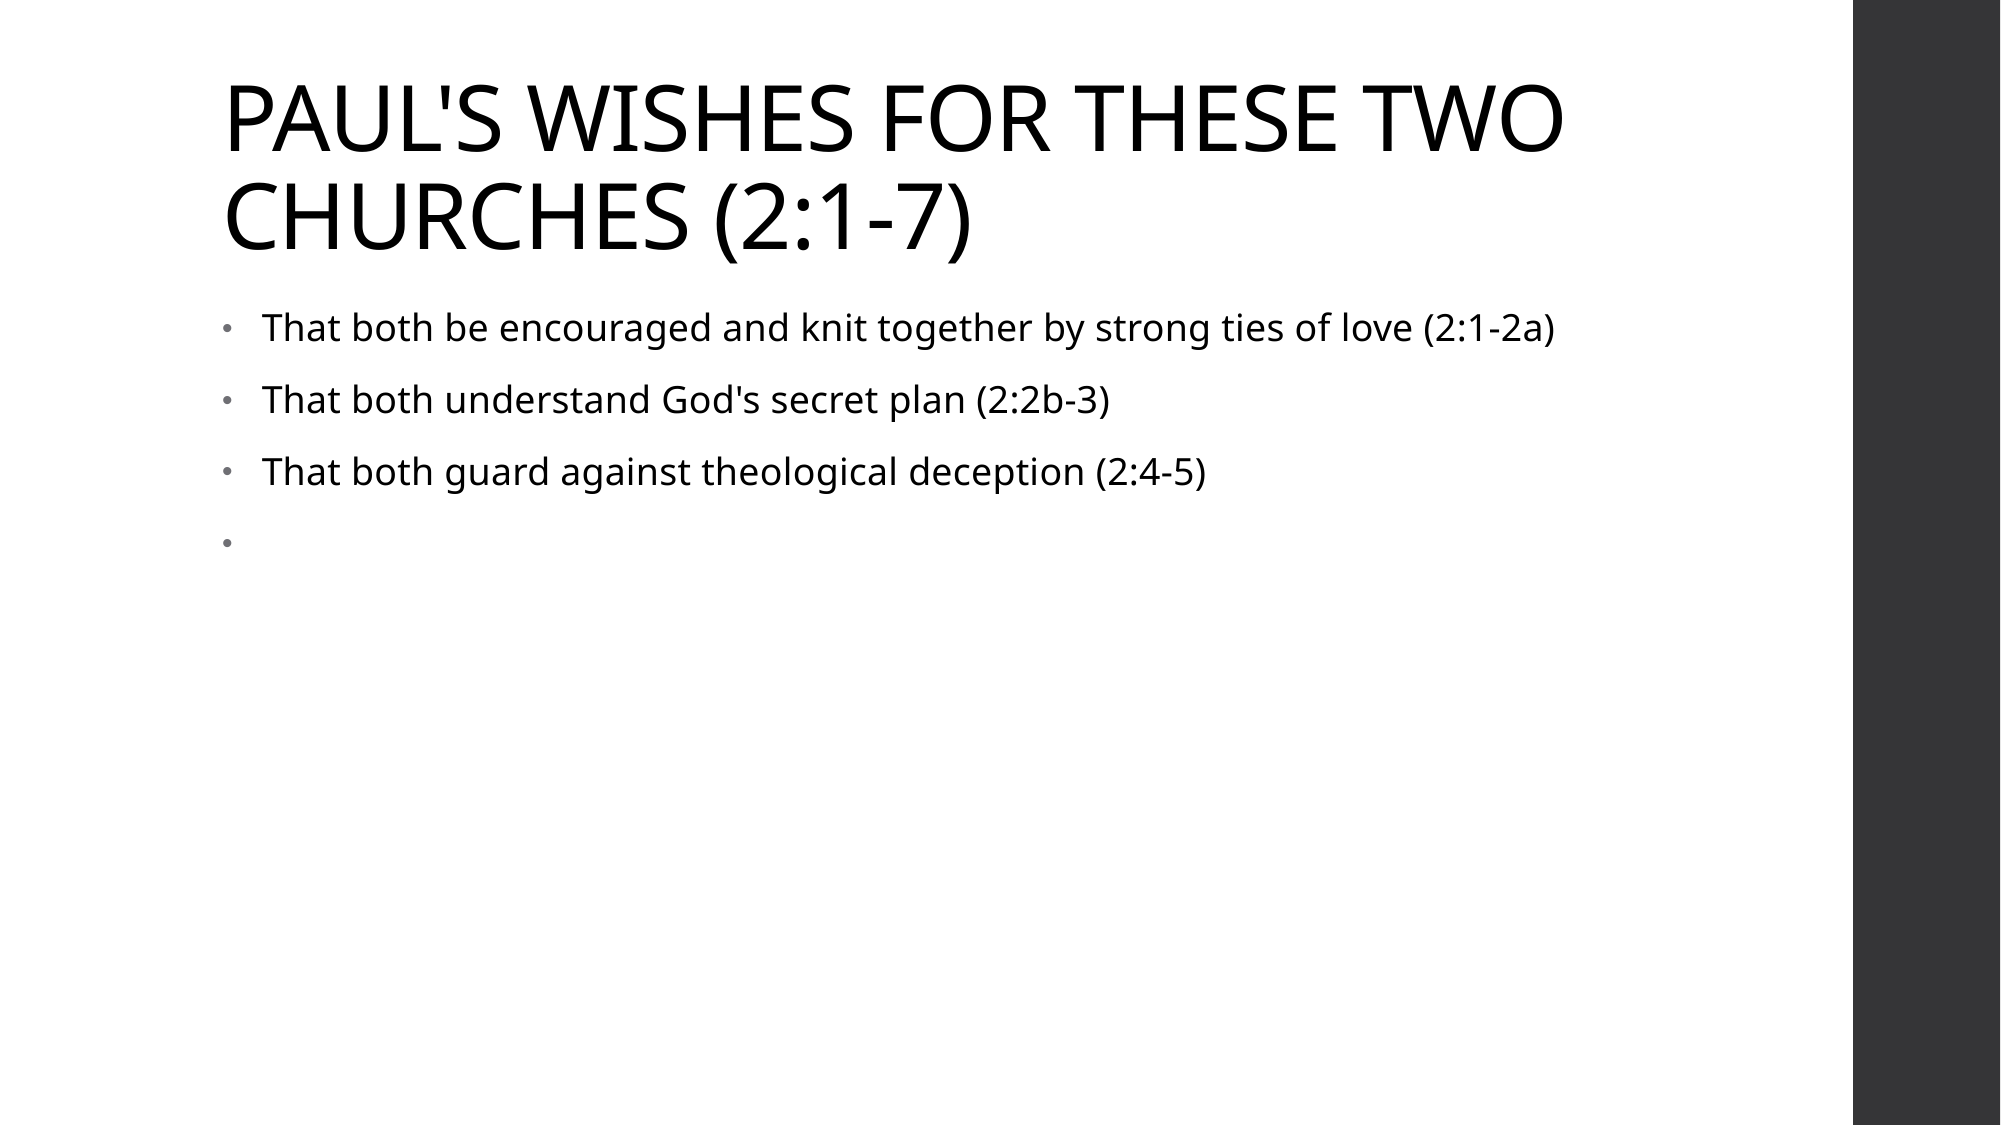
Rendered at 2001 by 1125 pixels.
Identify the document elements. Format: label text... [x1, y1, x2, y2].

title PAUL'S WISHES FOR THESE TWO CHURCHES (2:1-7) [206, 60, 1797, 278]
list That both be encouraged and knit together by strong ties of love (2:1-2a) That both understand God's secret plan (2:2b-3) That both guard against theological deception (2:4-5) [206, 299, 1617, 1014]
